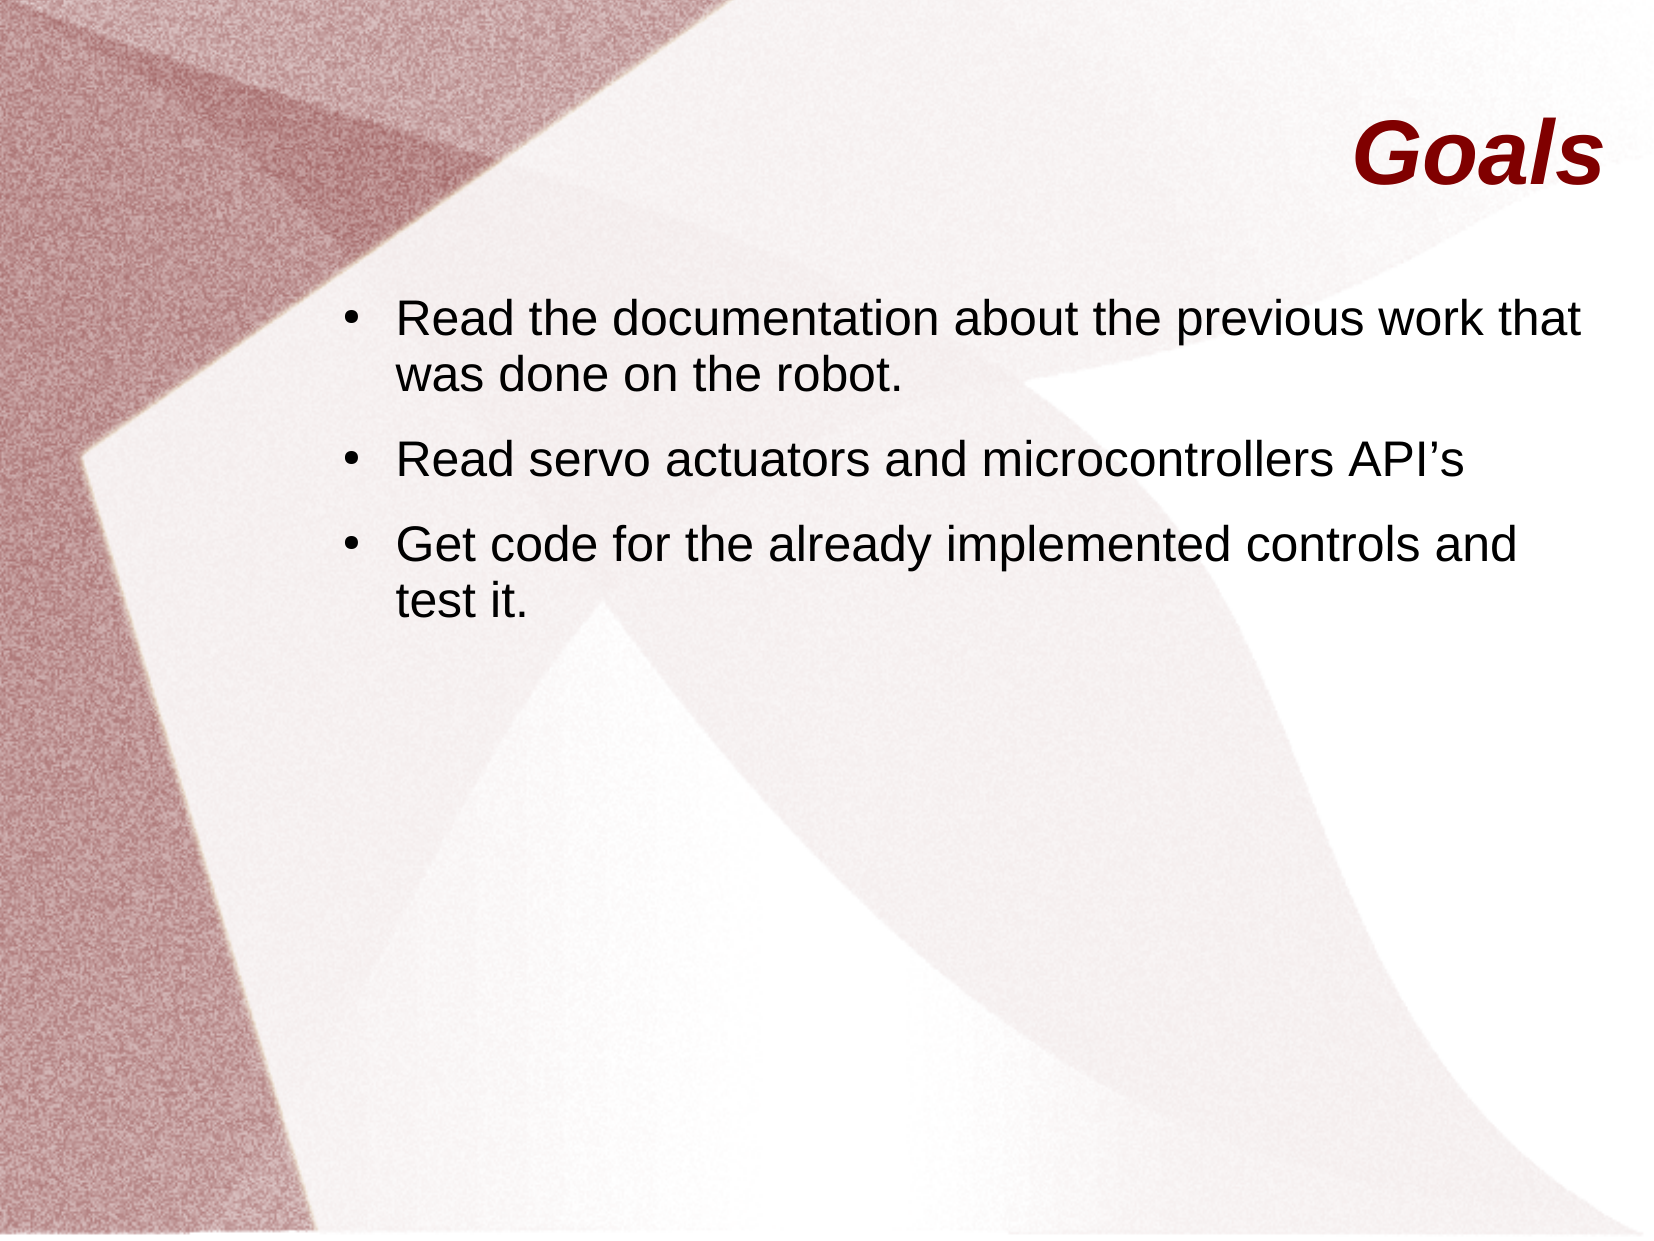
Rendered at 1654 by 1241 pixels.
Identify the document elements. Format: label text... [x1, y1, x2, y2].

title Goals [596, 49, 1607, 257]
list Read the documentation about the previous work that was done on the robot. Read servo actuators and microcontrollers API’s Get code for the already implemented controls and test it. [324, 290, 1601, 1241]
picture [0, 0, 1654, 1241]
